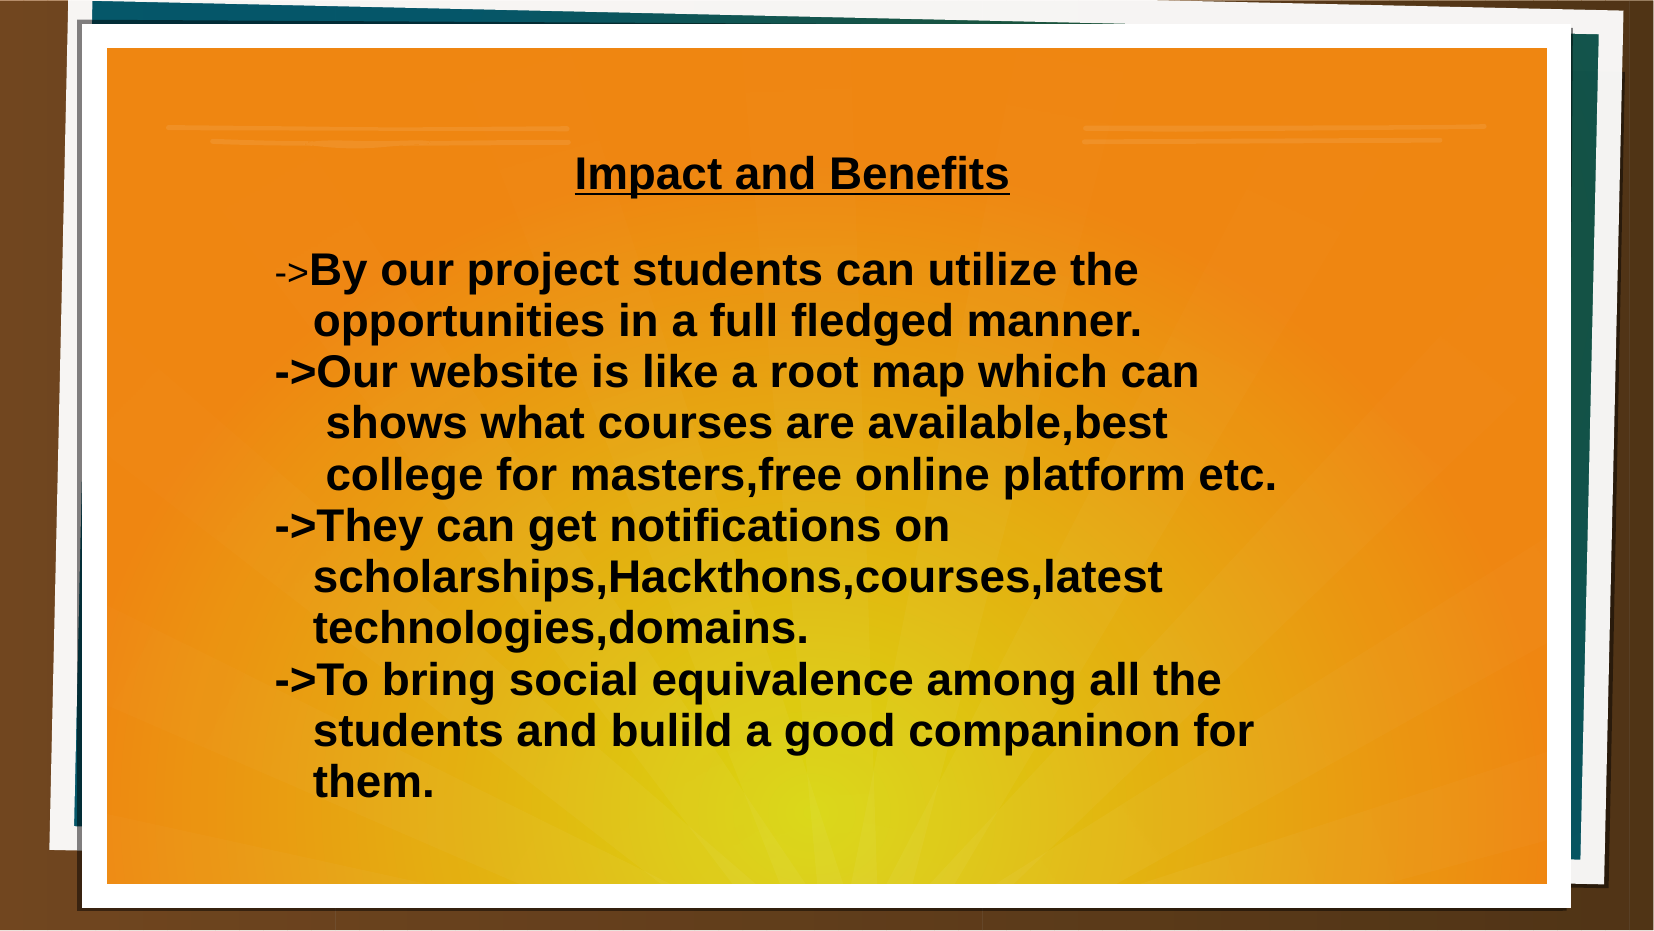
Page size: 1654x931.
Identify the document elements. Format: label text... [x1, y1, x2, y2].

text_box Impact and Benefits [559, 141, 1151, 208]
text_box ->By our project students can utilize the opportunities in a full fledged manner. ->Our website is like a root map which can shows what courses are available,best college for masters,free online platform etc. ->They can get notifications on scholarships,Hackthons,courses,latest technologies,domains. ->To bring social equivalence among all the students and bulild a good companinon for them. [259, 236, 1335, 815]
